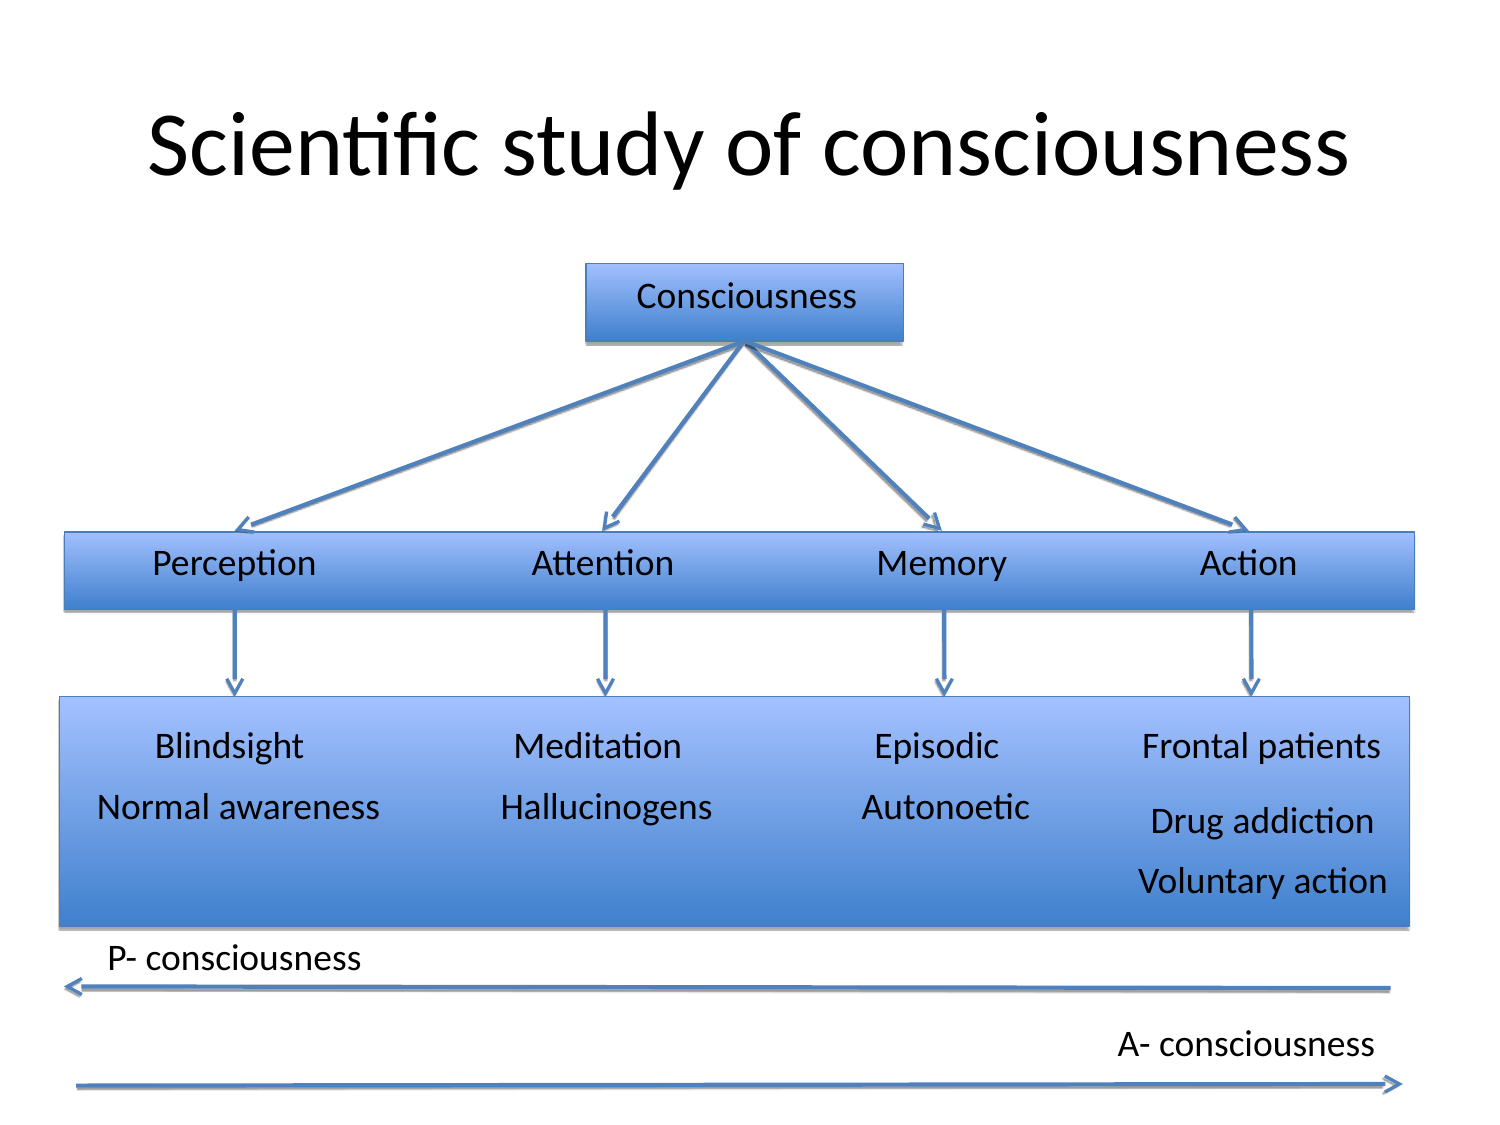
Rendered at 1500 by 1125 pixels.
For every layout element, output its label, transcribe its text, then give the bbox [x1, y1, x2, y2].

text_box A- consciousness [1103, 1011, 1391, 1072]
text_box Memory [861, 530, 1022, 591]
text_box Hallucinogens [485, 774, 728, 835]
title Scientific study of consciousness [75, 45, 1425, 233]
text_box Drug addiction [1135, 788, 1390, 848]
text_box Meditation [498, 713, 698, 774]
text_box [59, 696, 1410, 926]
text_box Normal awareness [82, 774, 396, 835]
text_box Blindsight [140, 713, 320, 774]
text_box P- consciousness [92, 925, 377, 986]
text_box Perception [137, 530, 332, 591]
text_box Frontal patients [1127, 713, 1396, 774]
text_box Attention [516, 530, 690, 591]
text_box Voluntary action [1123, 848, 1403, 908]
text_box [64, 532, 1415, 610]
text_box Autonoetic [846, 774, 1045, 835]
text_box [585, 263, 904, 341]
text_box Consciousness [621, 263, 873, 324]
text_box Episodic [859, 713, 1015, 774]
text_box Action [1185, 530, 1313, 591]
